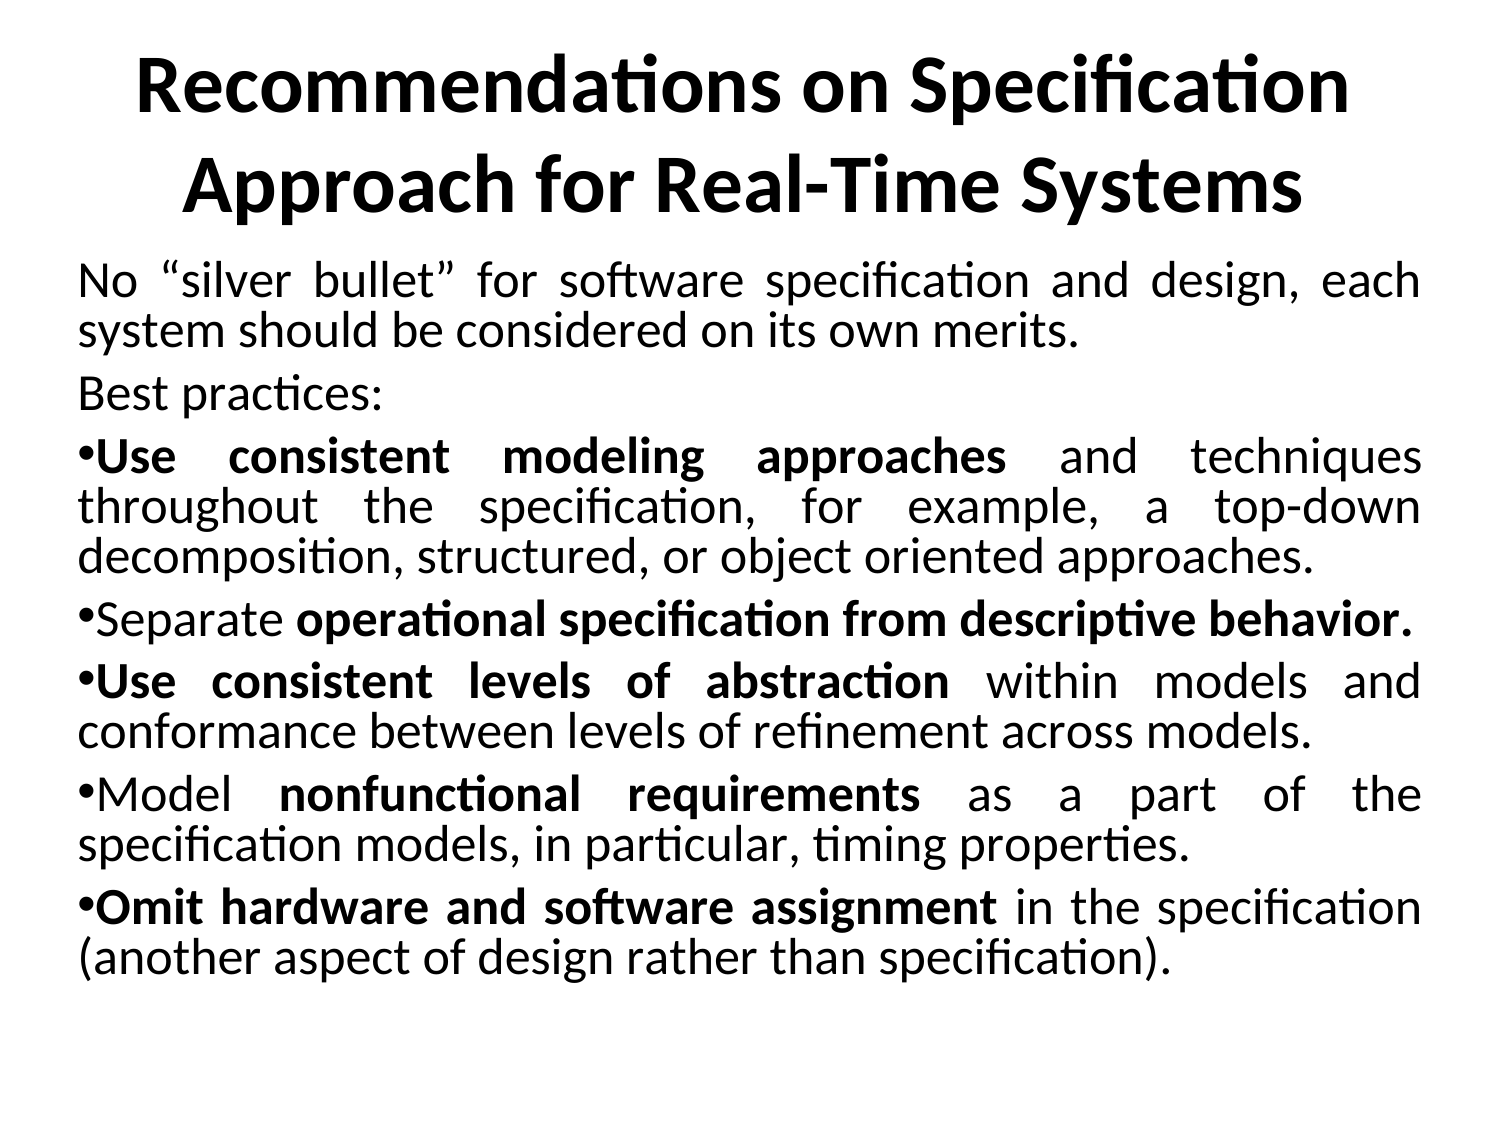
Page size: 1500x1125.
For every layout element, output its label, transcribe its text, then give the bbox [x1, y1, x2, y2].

title Recommendations on Specification Approach for Real-Time Systems [0, 21, 1488, 238]
subtitle No “silver bullet” for software specification and design, each system should be considered on its own merits. Best practices: Use consistent modeling approaches and techniques throughout the specification, for example, a top-down decomposition, structured, or object oriented approaches. Separate operational specification from descriptive behavior. Use consistent levels of abstraction within models and conformance between levels of refinement across models. Model nonfunctional requirements as a part of the specification models, in particular, timing properties. Omit hardware and software assignment in the specification (another aspect of design rather than specification). [62, 249, 1438, 1125]
